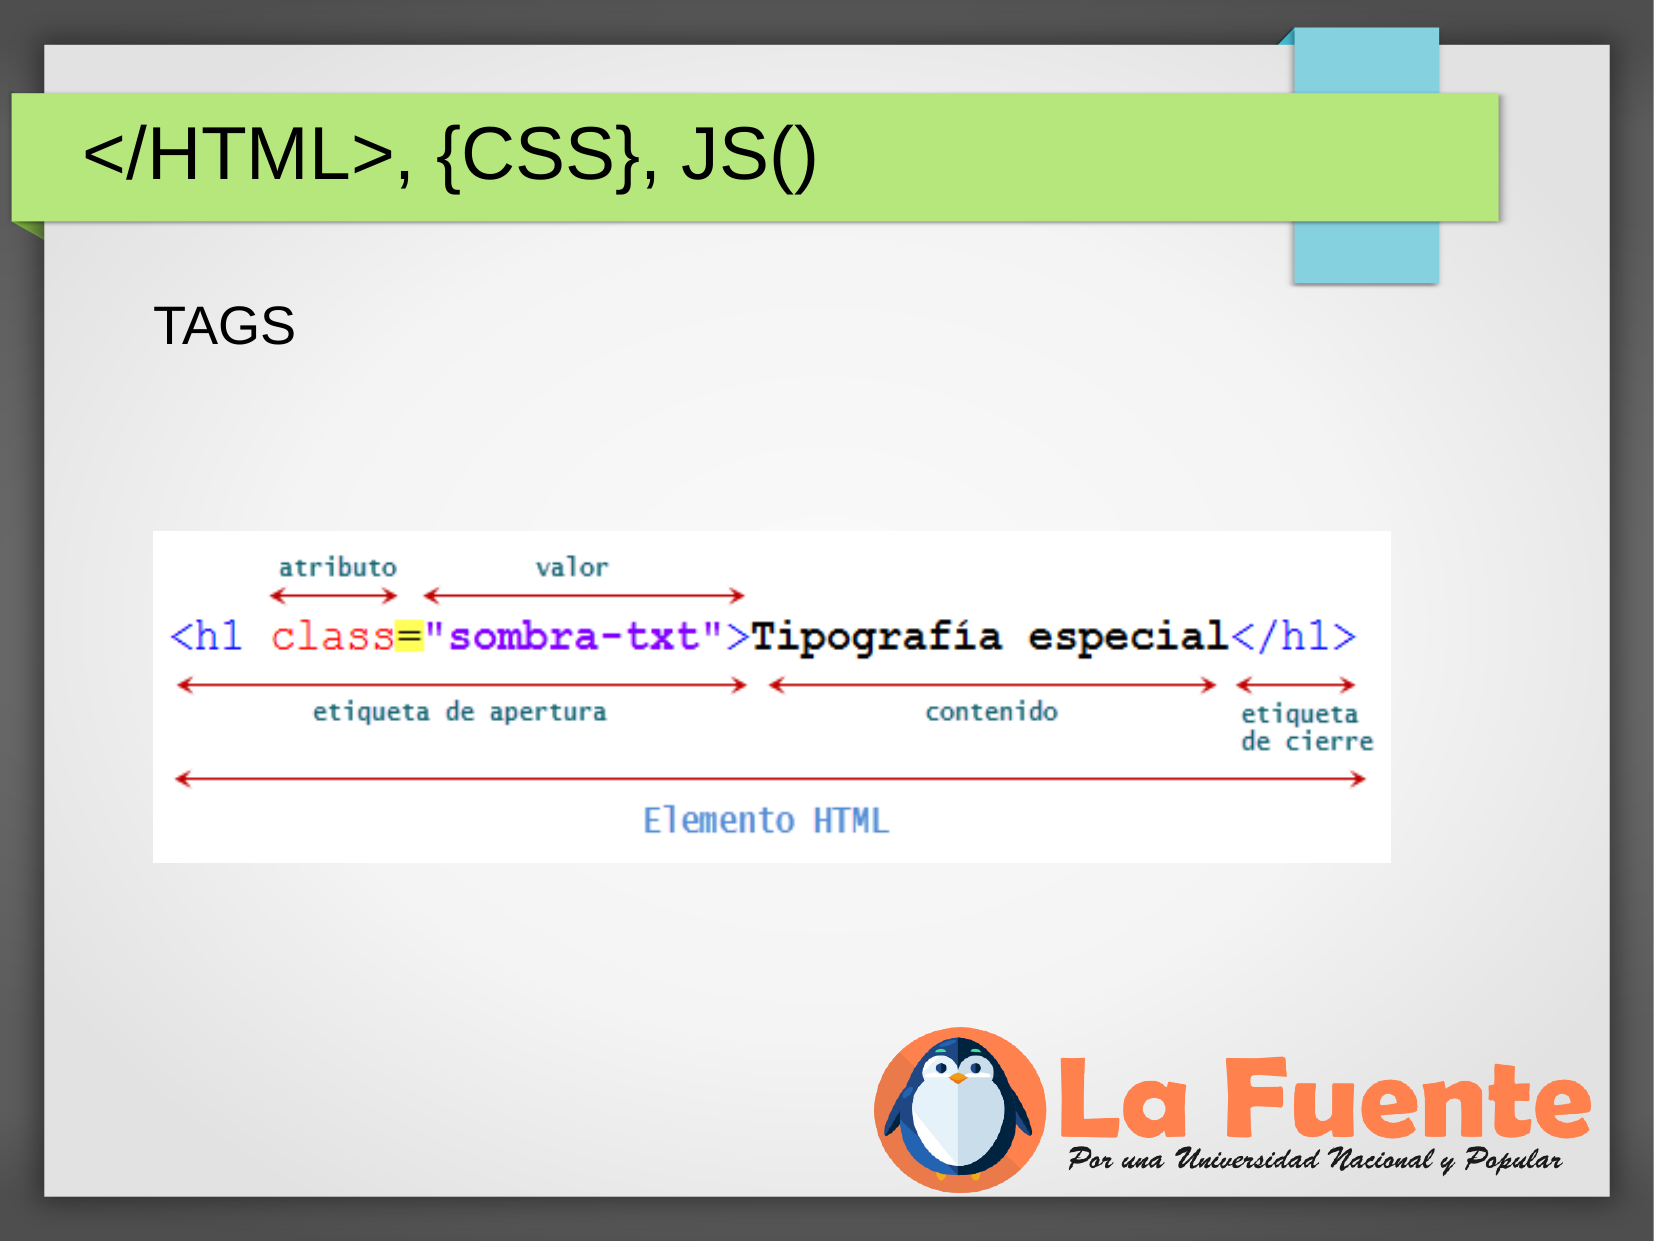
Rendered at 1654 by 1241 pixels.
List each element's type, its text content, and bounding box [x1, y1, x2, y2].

picture [0, 0, 1654, 1241]
list TAGS [82, 295, 1571, 1015]
title </HTML>, {CSS}, JS() [82, 94, 1264, 213]
